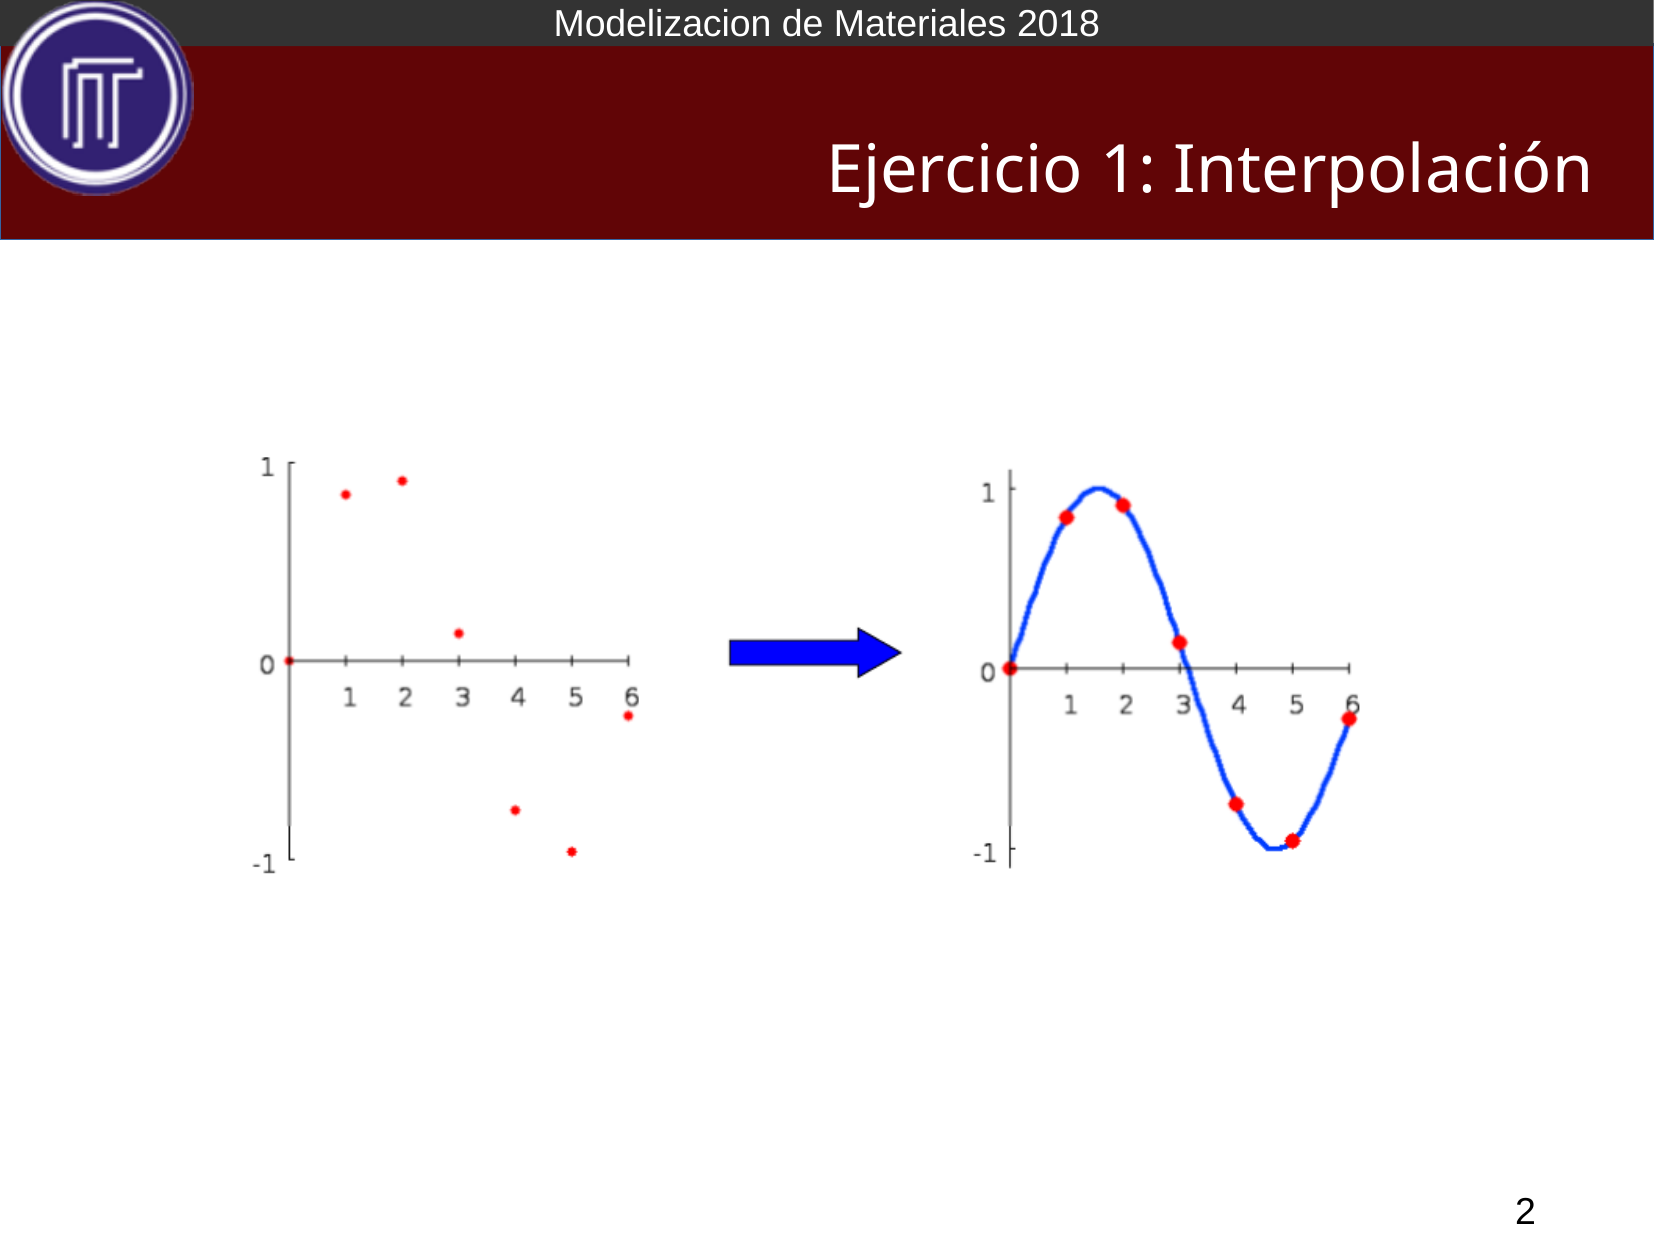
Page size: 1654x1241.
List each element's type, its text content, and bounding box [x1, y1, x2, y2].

picture [206, 431, 1394, 904]
picture [0, 0, 194, 92]
title Ejercicio 1: Interpolación [0, 92, 1654, 241]
text_box <number> [1500, 1183, 1654, 1241]
